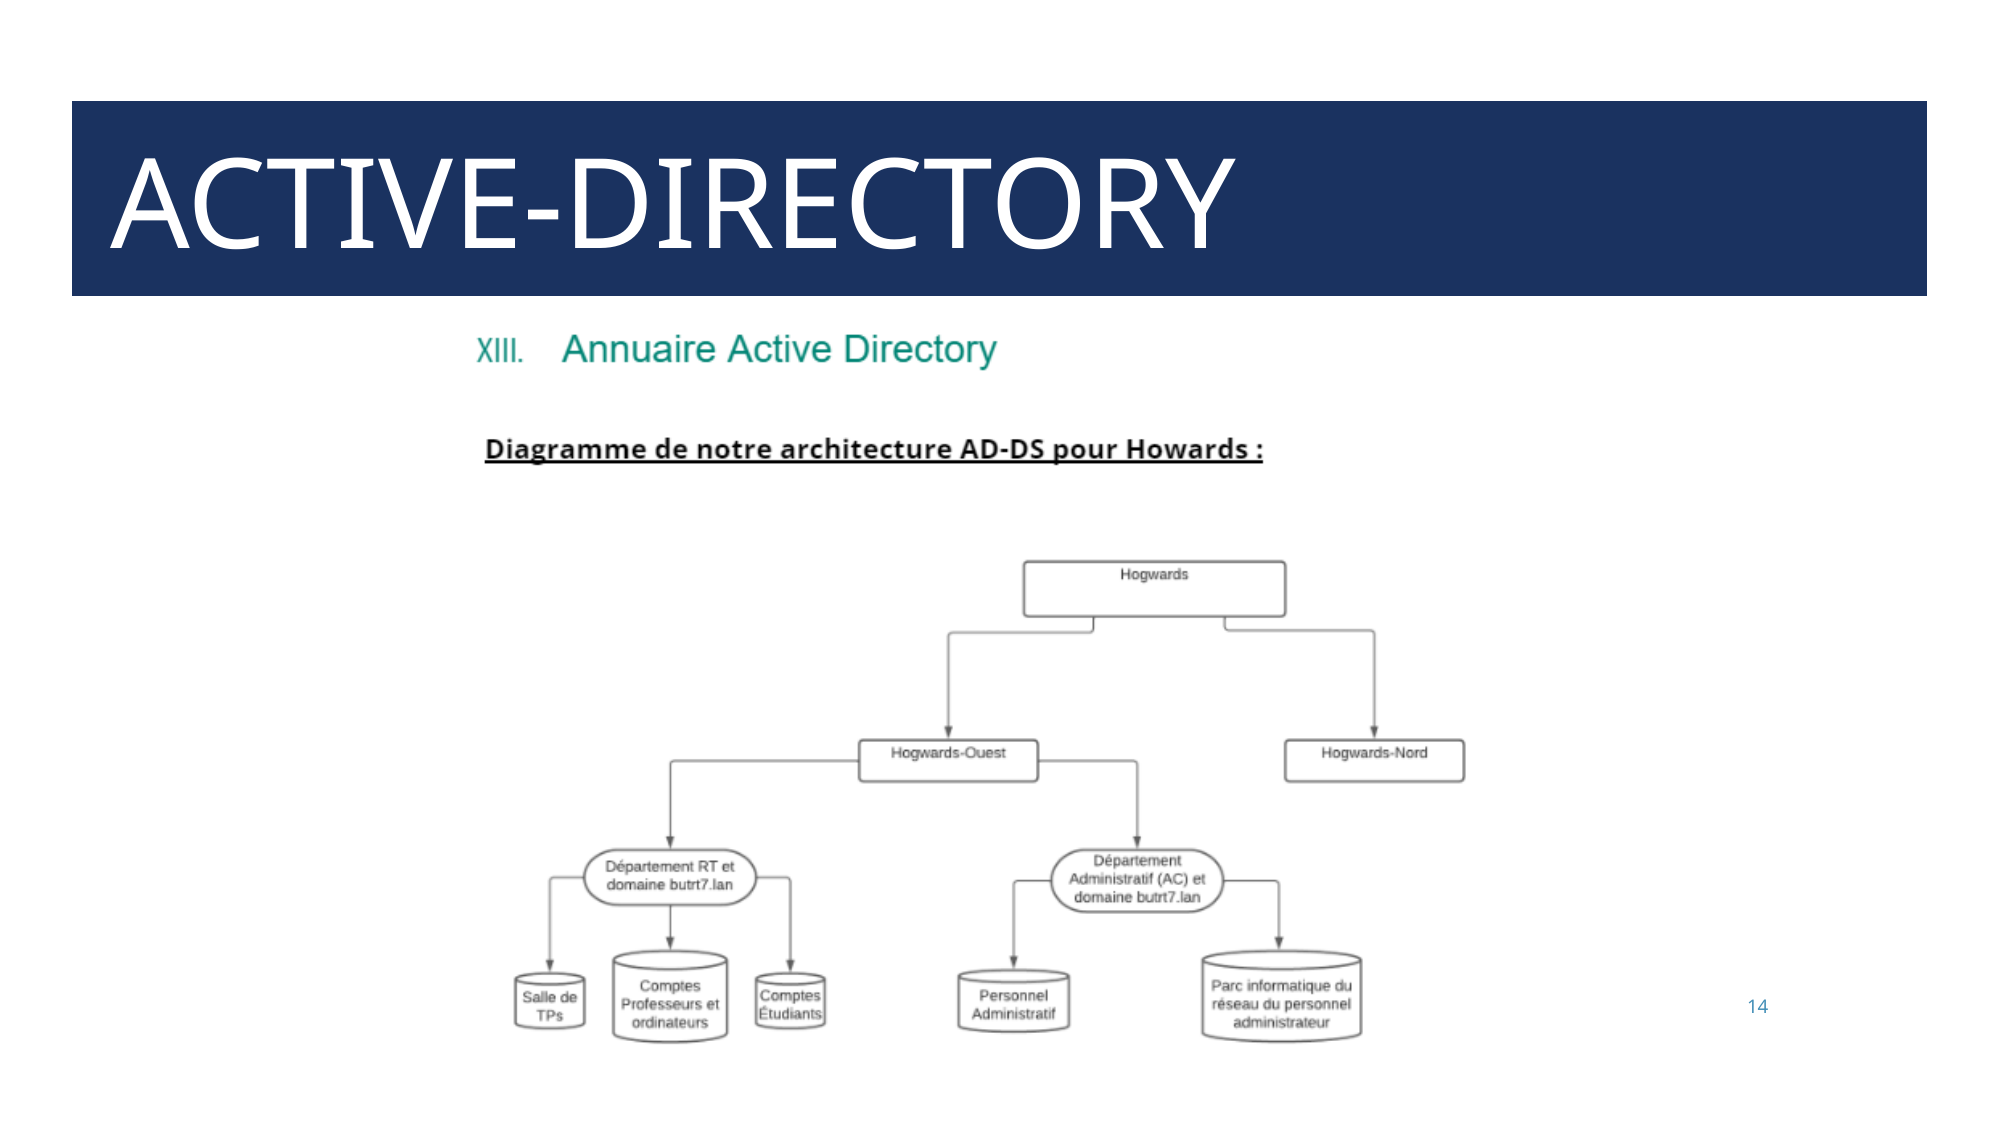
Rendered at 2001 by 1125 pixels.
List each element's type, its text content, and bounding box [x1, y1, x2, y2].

title ACTIVE-DIRECTORY [95, 115, 1905, 282]
slide_number 14 [1732, 977, 1905, 1037]
picture [469, 327, 1490, 1086]
